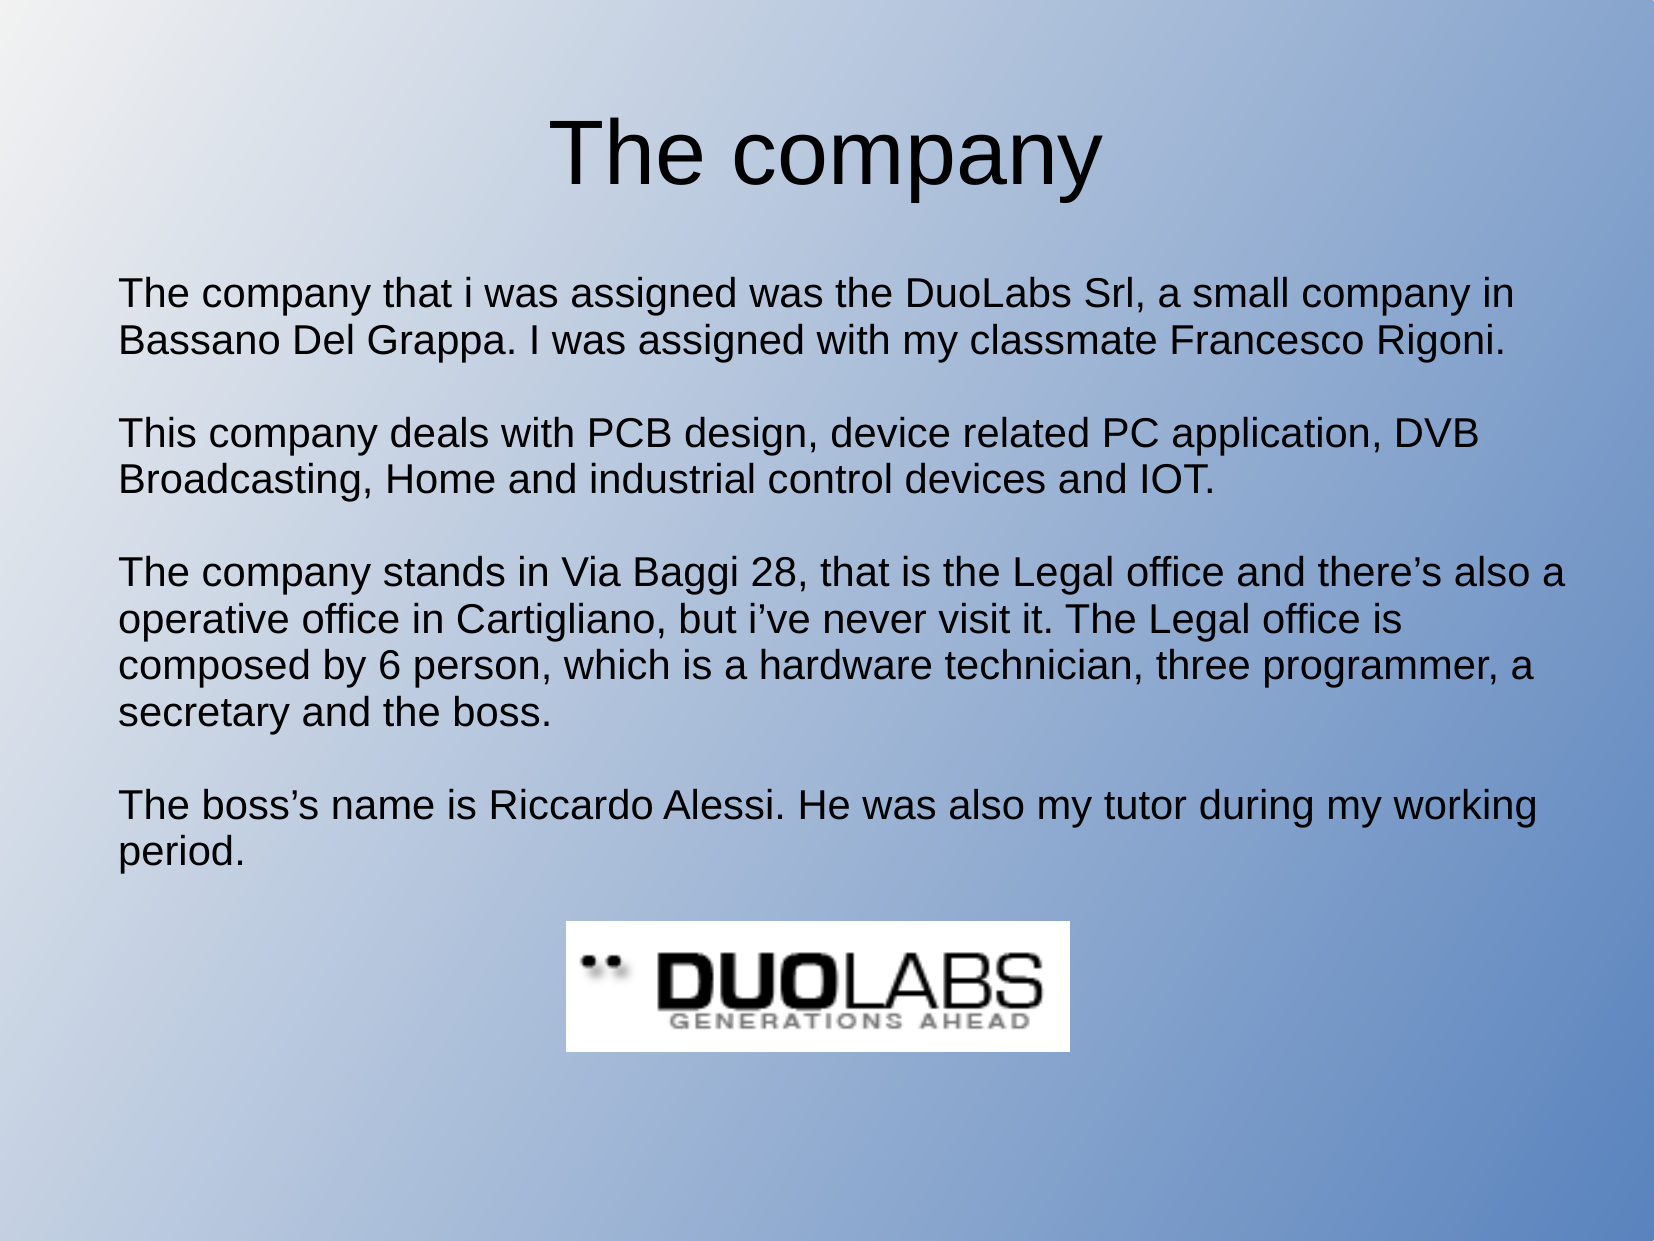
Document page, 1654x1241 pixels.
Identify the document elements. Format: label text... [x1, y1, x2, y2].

title The company [82, 49, 1571, 212]
subtitle The company that i was assigned was the DuoLabs Srl, a small company in Bassano Del Grappa. I was assigned with my classmate Francesco Rigoni. This company deals with PCB design, device related PC application, DVB Broadcasting, Home and industrial control devices and IOT. The company stands in Via Baggi 28, that is the Legal office and there’s also a operative office in Cartigliano, but i’ve never visit it. The Legal office is composed by 6 person, which is a hardware technician, three programmer, a secretary and the boss. The boss’s name is Riccardo Alessi. He was also my tutor during my working period. [82, 212, 1571, 932]
picture [566, 921, 1070, 1052]
